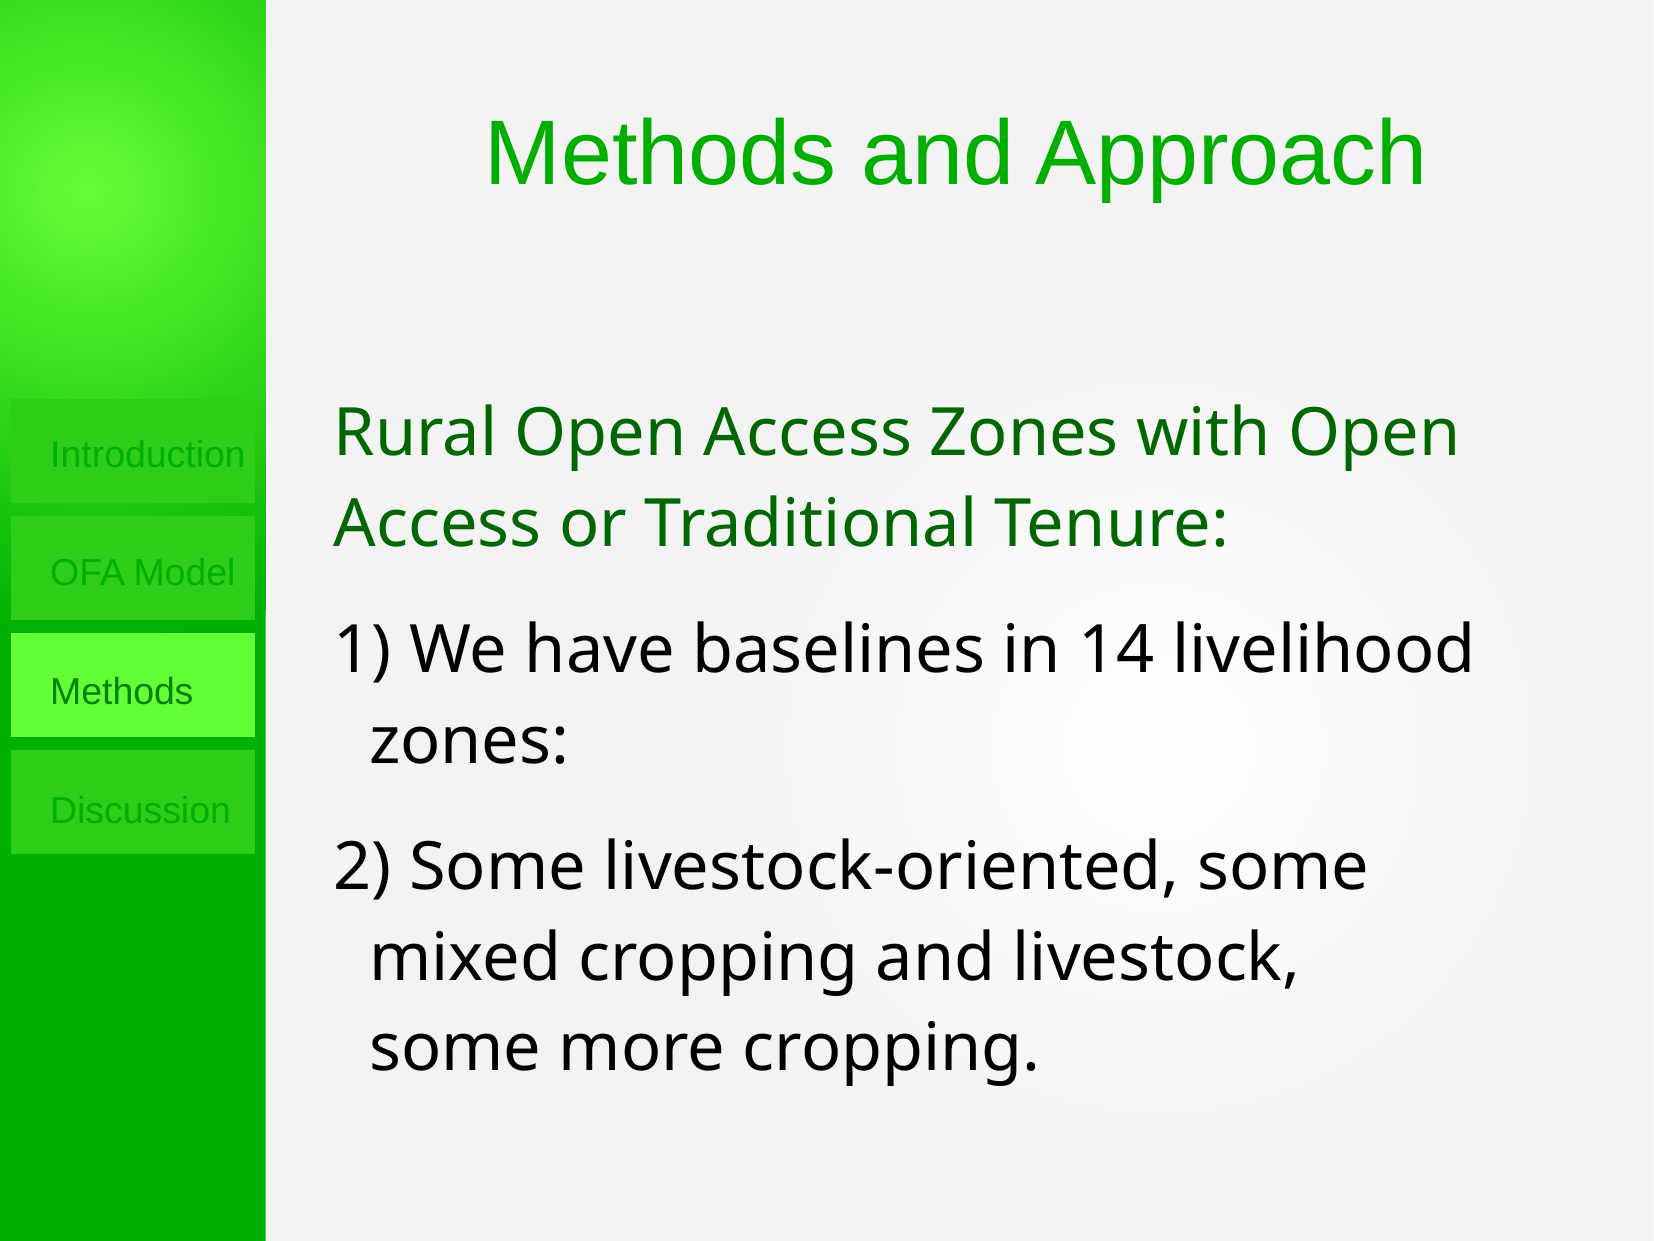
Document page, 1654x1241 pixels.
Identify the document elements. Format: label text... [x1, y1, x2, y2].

text_box OFA Model [35, 544, 252, 602]
text_box Rural Open Access Zones with Open Access or Traditional Tenure: We have baselines in 14 livelihood zones: Some livestock-oriented, some mixed cropping and livestock, some more cropping. [318, 376, 1501, 1007]
text_box Discussion [35, 781, 292, 839]
text_box Introduction [35, 425, 318, 483]
title Methods and Approach [389, 49, 1524, 257]
text_box Methods [35, 663, 265, 720]
